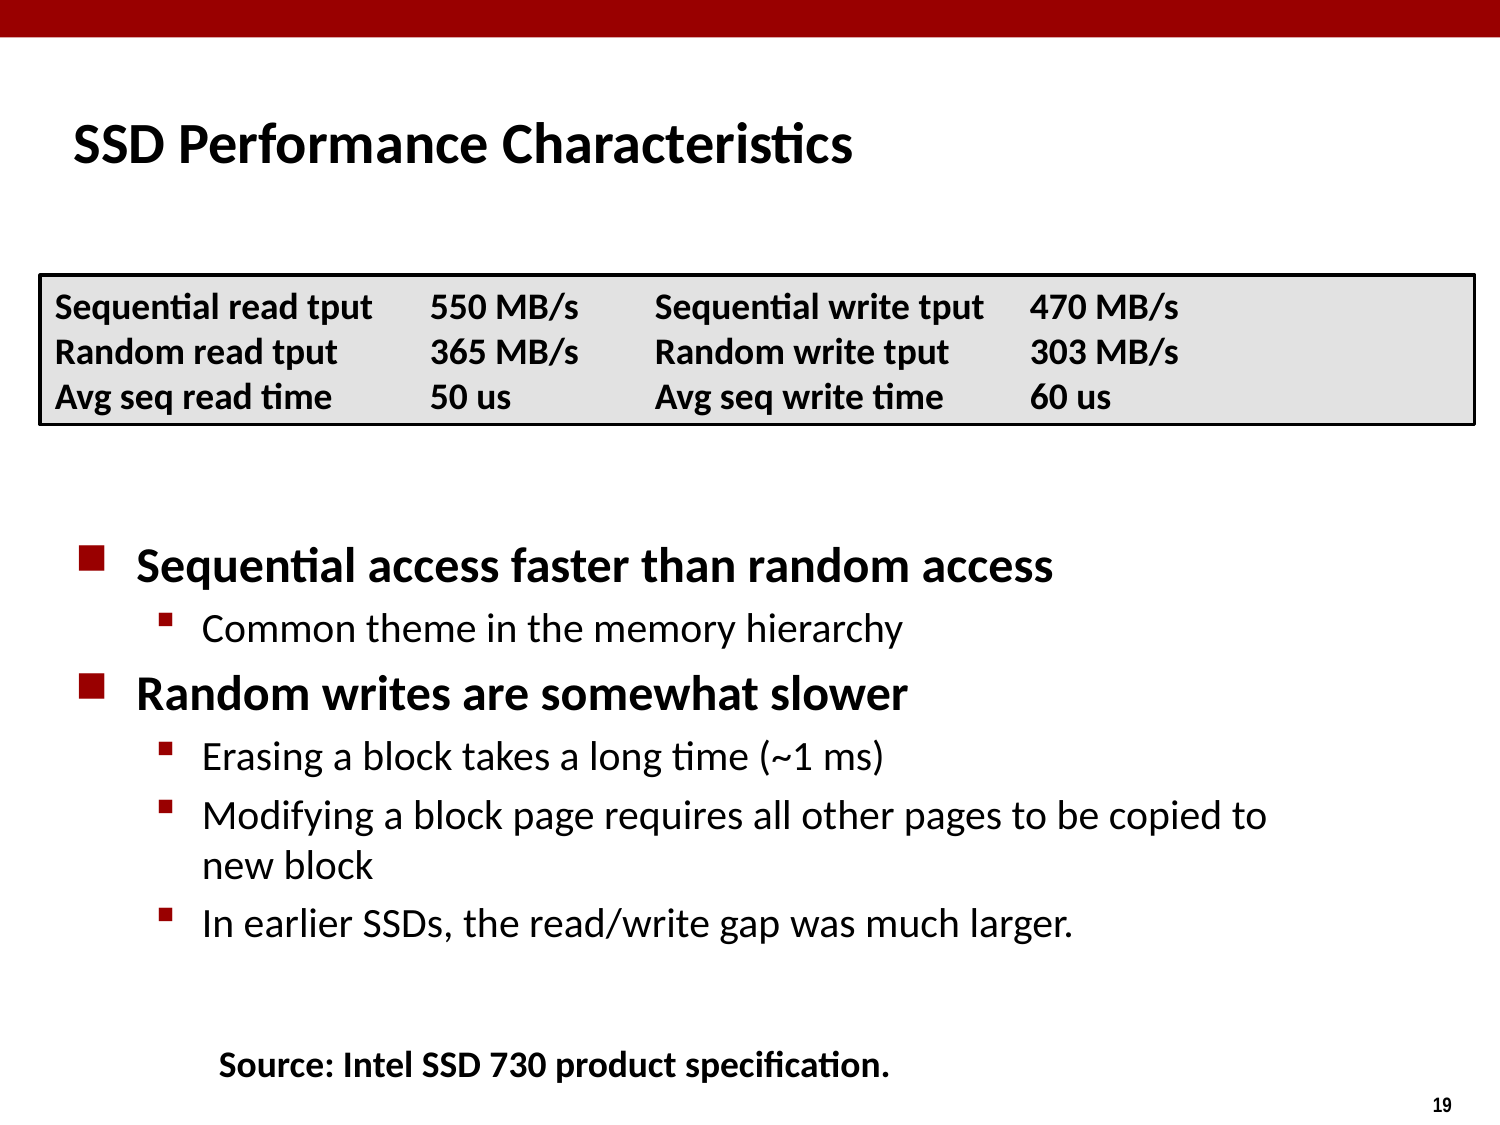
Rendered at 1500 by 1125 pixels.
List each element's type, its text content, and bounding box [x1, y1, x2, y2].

title SSD Performance Characteristics [58, 71, 1304, 197]
list Sequential access faster than random access Common theme in the memory hierarchy Random writes are somewhat slower Erasing a block takes a long time (~1 ms) Modifying a block page requires all other pages to be copied to new block In earlier SSDs, the read/write gap was much larger. [65, 525, 1361, 950]
text_box Sequential read tput 550 MB/s Sequential write tput 470 MB/s Random read tput 365 MB/s Random write tput 303 MB/s Avg seq read time 50 us Avg seq write time 60 us [40, 274, 1475, 425]
text_box Source: Intel SSD 730 product specification. [204, 1032, 907, 1092]
